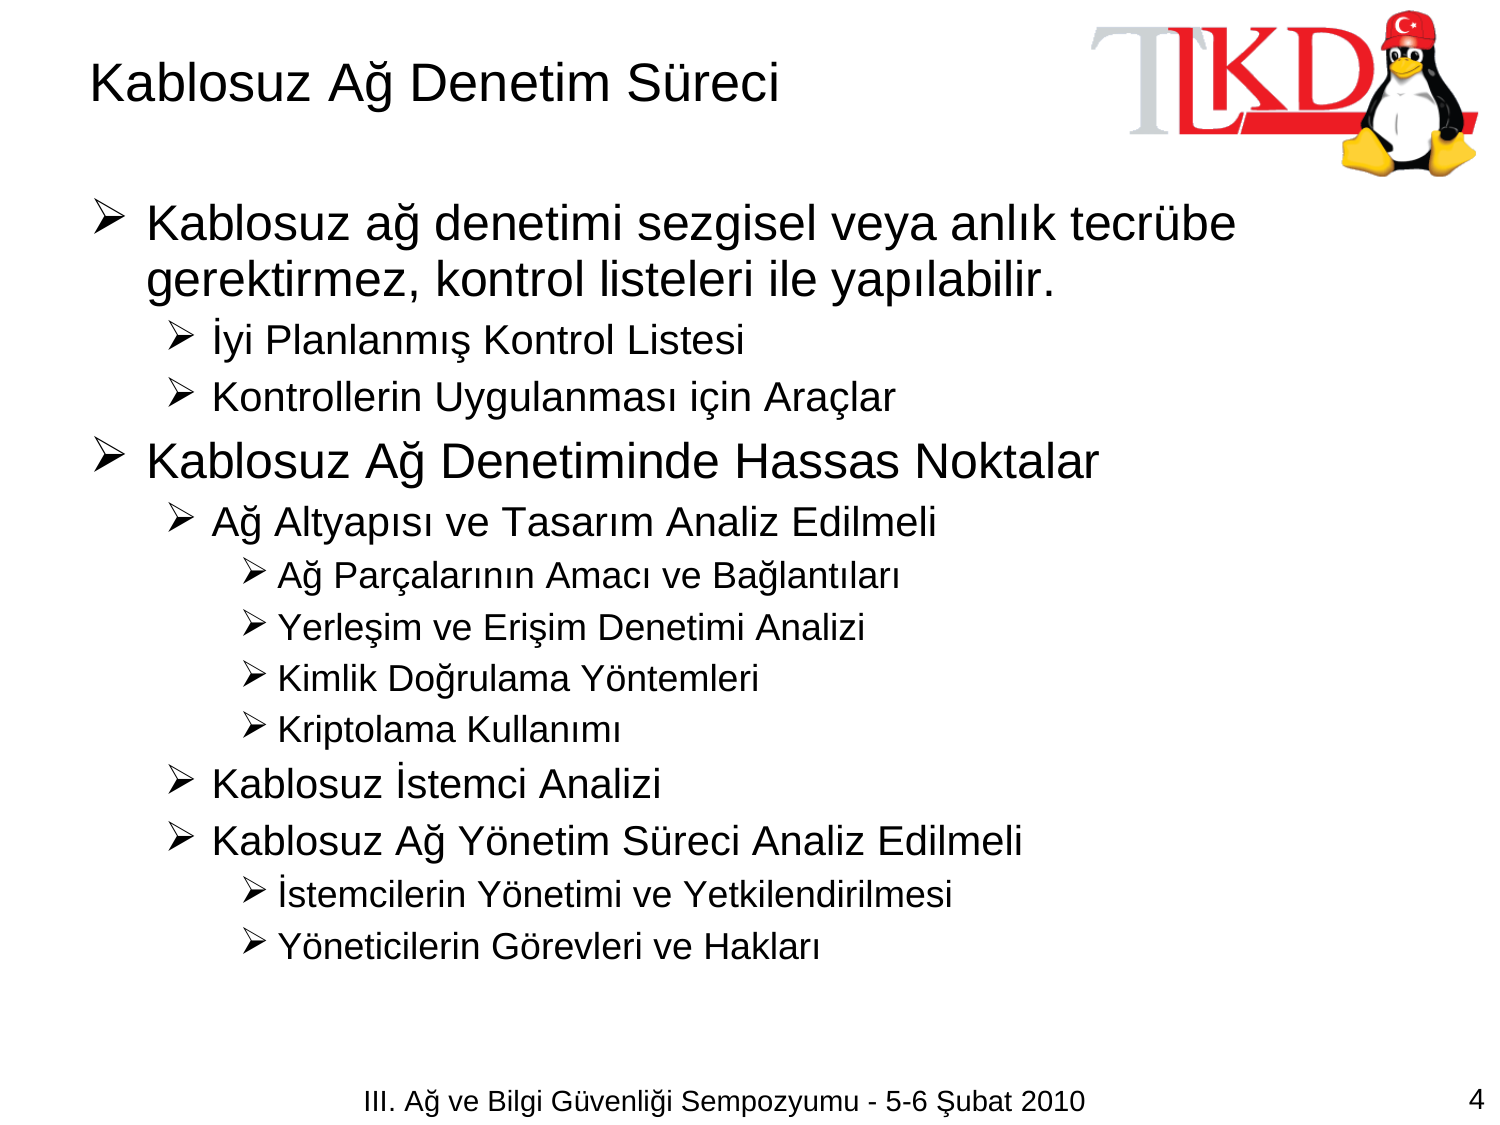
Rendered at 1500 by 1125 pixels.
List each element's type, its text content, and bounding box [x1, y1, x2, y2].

picture [1087, 0, 1491, 188]
list Kablosuz ağ denetimi sezgisel veya anlık tecrübe gerektirmez, kontrol listeleri ile yapılabilir. İyi Planlanmış Kontrol Listesi Kontrollerin Uygulanması için Araçlar Kablosuz Ağ Denetiminde Hassas Noktalar Ağ Altyapısı ve Tasarım Analiz Edilmeli Ağ Parçalarının Amacı ve Bağlantıları Yerleşim ve Erişim Denetimi Analizi Kimlik Doğrulama Yöntemleri Kriptolama Kullanımı Kablosuz İstemci Analizi Kablosuz Ağ Yönetim Süreci Analiz Edilmeli İstemcilerin Yönetimi ve Yetkilendirilmesi Yöneticilerin Görevleri ve Hakları [75, 187, 1426, 1013]
title Kablosuz Ağ Denetim Süreci [75, 45, 1070, 151]
